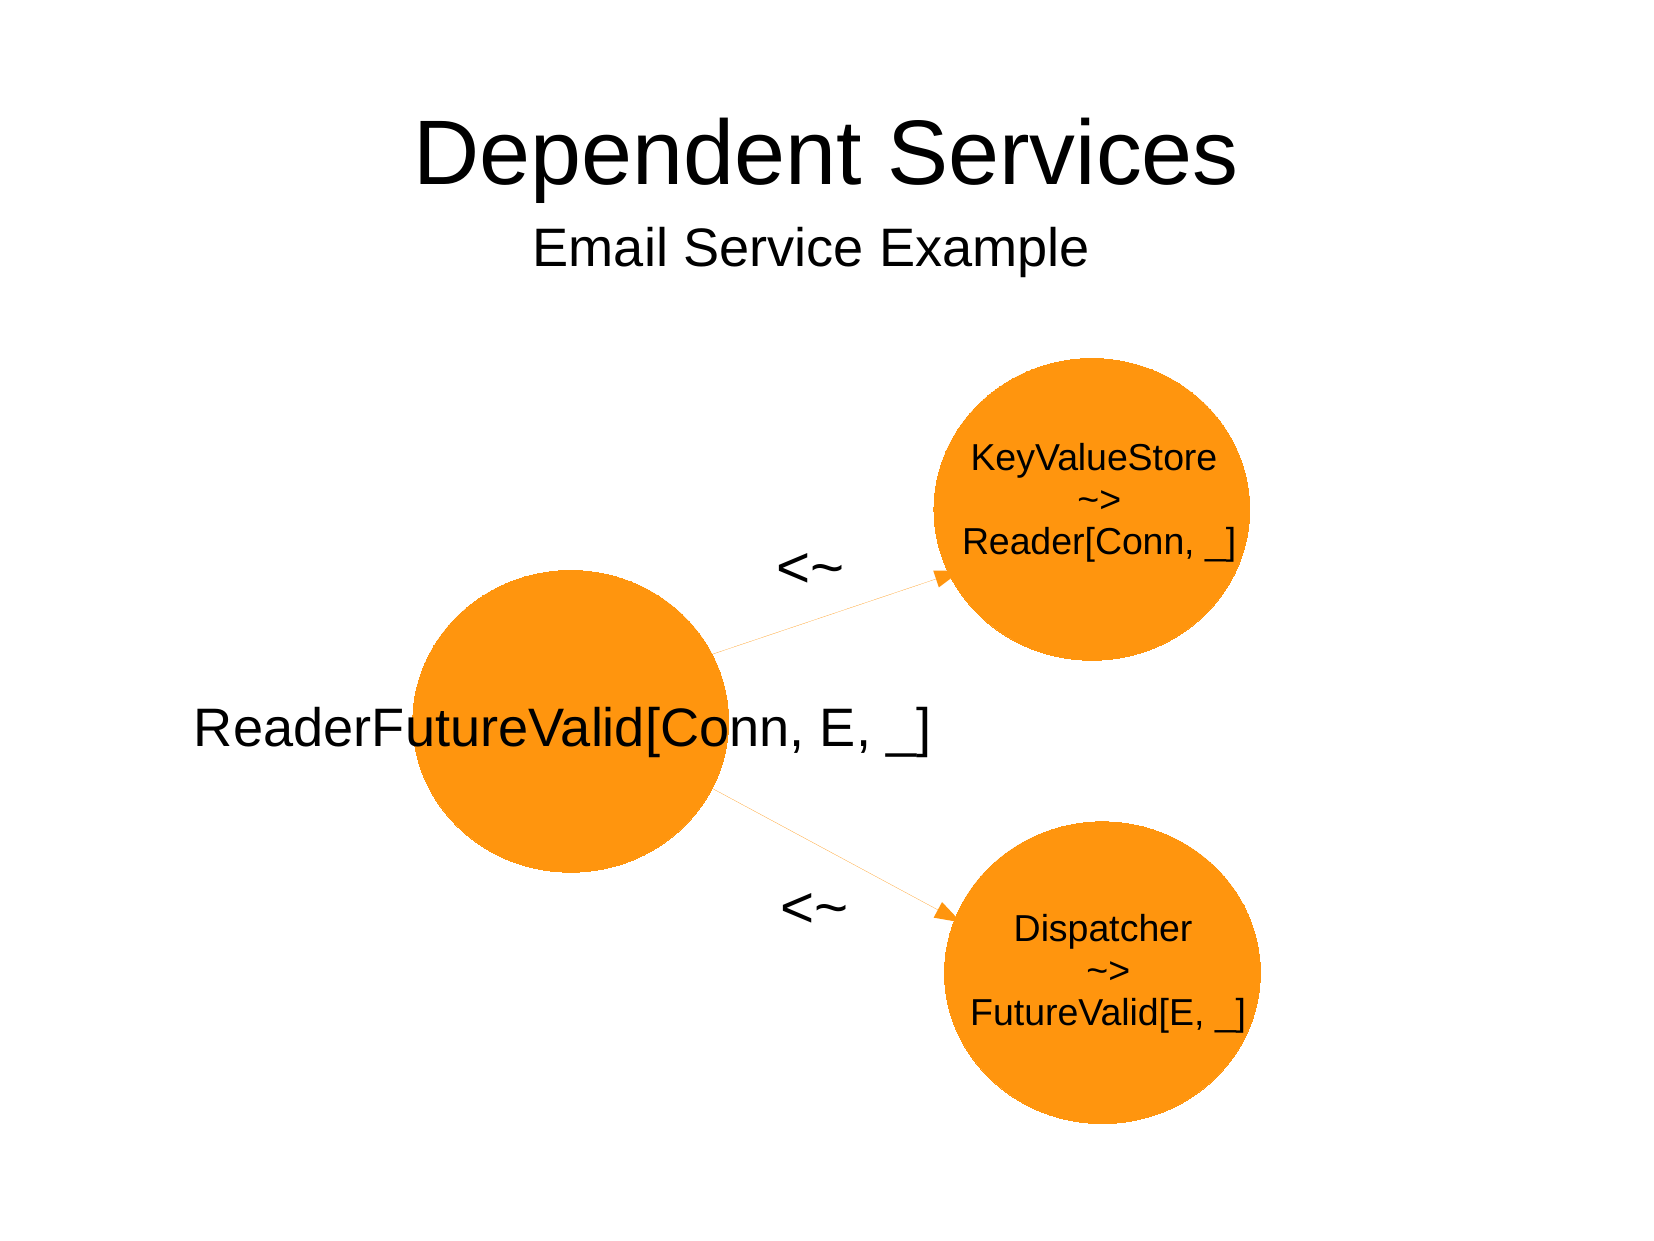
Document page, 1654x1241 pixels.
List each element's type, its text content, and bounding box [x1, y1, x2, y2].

text_box ReaderFutureValid[Conn, E, _] [179, 689, 1020, 766]
text_box <~ [765, 867, 916, 948]
text_box [964, 821, 1241, 900]
text_box [951, 570, 1237, 661]
text_box <~ [761, 527, 912, 608]
text_box Dispatcher ~> FutureValid[E, _] [920, 900, 1296, 1041]
text_box [958, 358, 1226, 429]
text_box [961, 1041, 1244, 1124]
text_box [419, 766, 722, 873]
title Dependent Services [82, 49, 1571, 257]
text_box KeyValueStore ~> Reader[Conn, _] [911, 429, 1287, 570]
text_box Email Service Example [517, 210, 1141, 286]
text_box [416, 570, 725, 689]
